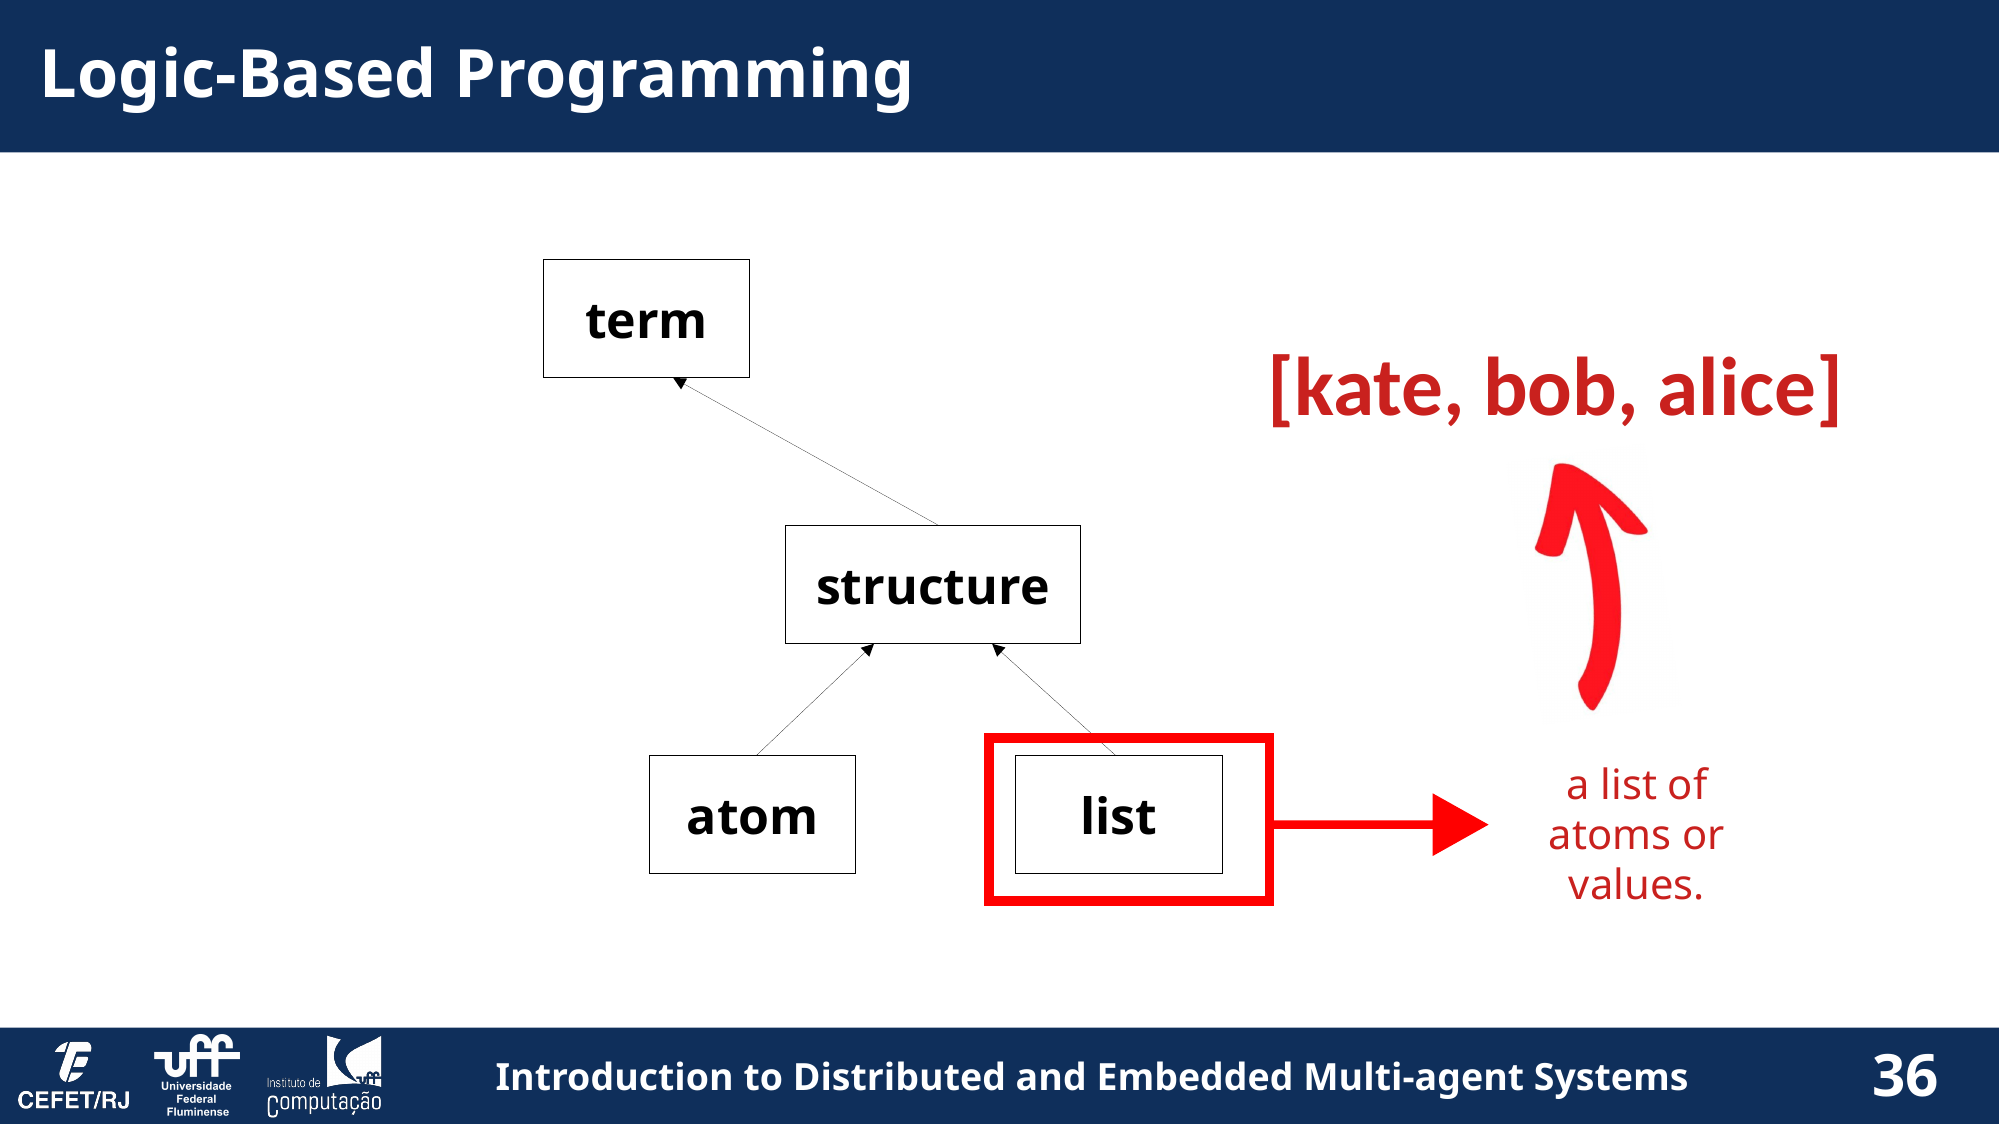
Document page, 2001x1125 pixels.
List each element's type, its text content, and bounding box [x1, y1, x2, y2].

text_box atom [649, 755, 856, 874]
text_box [kate, bob, alice] [1133, 324, 1996, 440]
picture [153, 1033, 241, 1121]
text_box structure [785, 525, 1081, 644]
picture [265, 1033, 383, 1118]
text_box list [1015, 755, 1223, 874]
text_box Logic-Based Programming [25, 23, 1999, 119]
text_box a list of atoms or values. [1505, 750, 1768, 916]
picture [1506, 443, 1682, 725]
picture [18, 1021, 129, 1125]
text_box [1269, 793, 1489, 857]
text_box term [543, 259, 750, 378]
